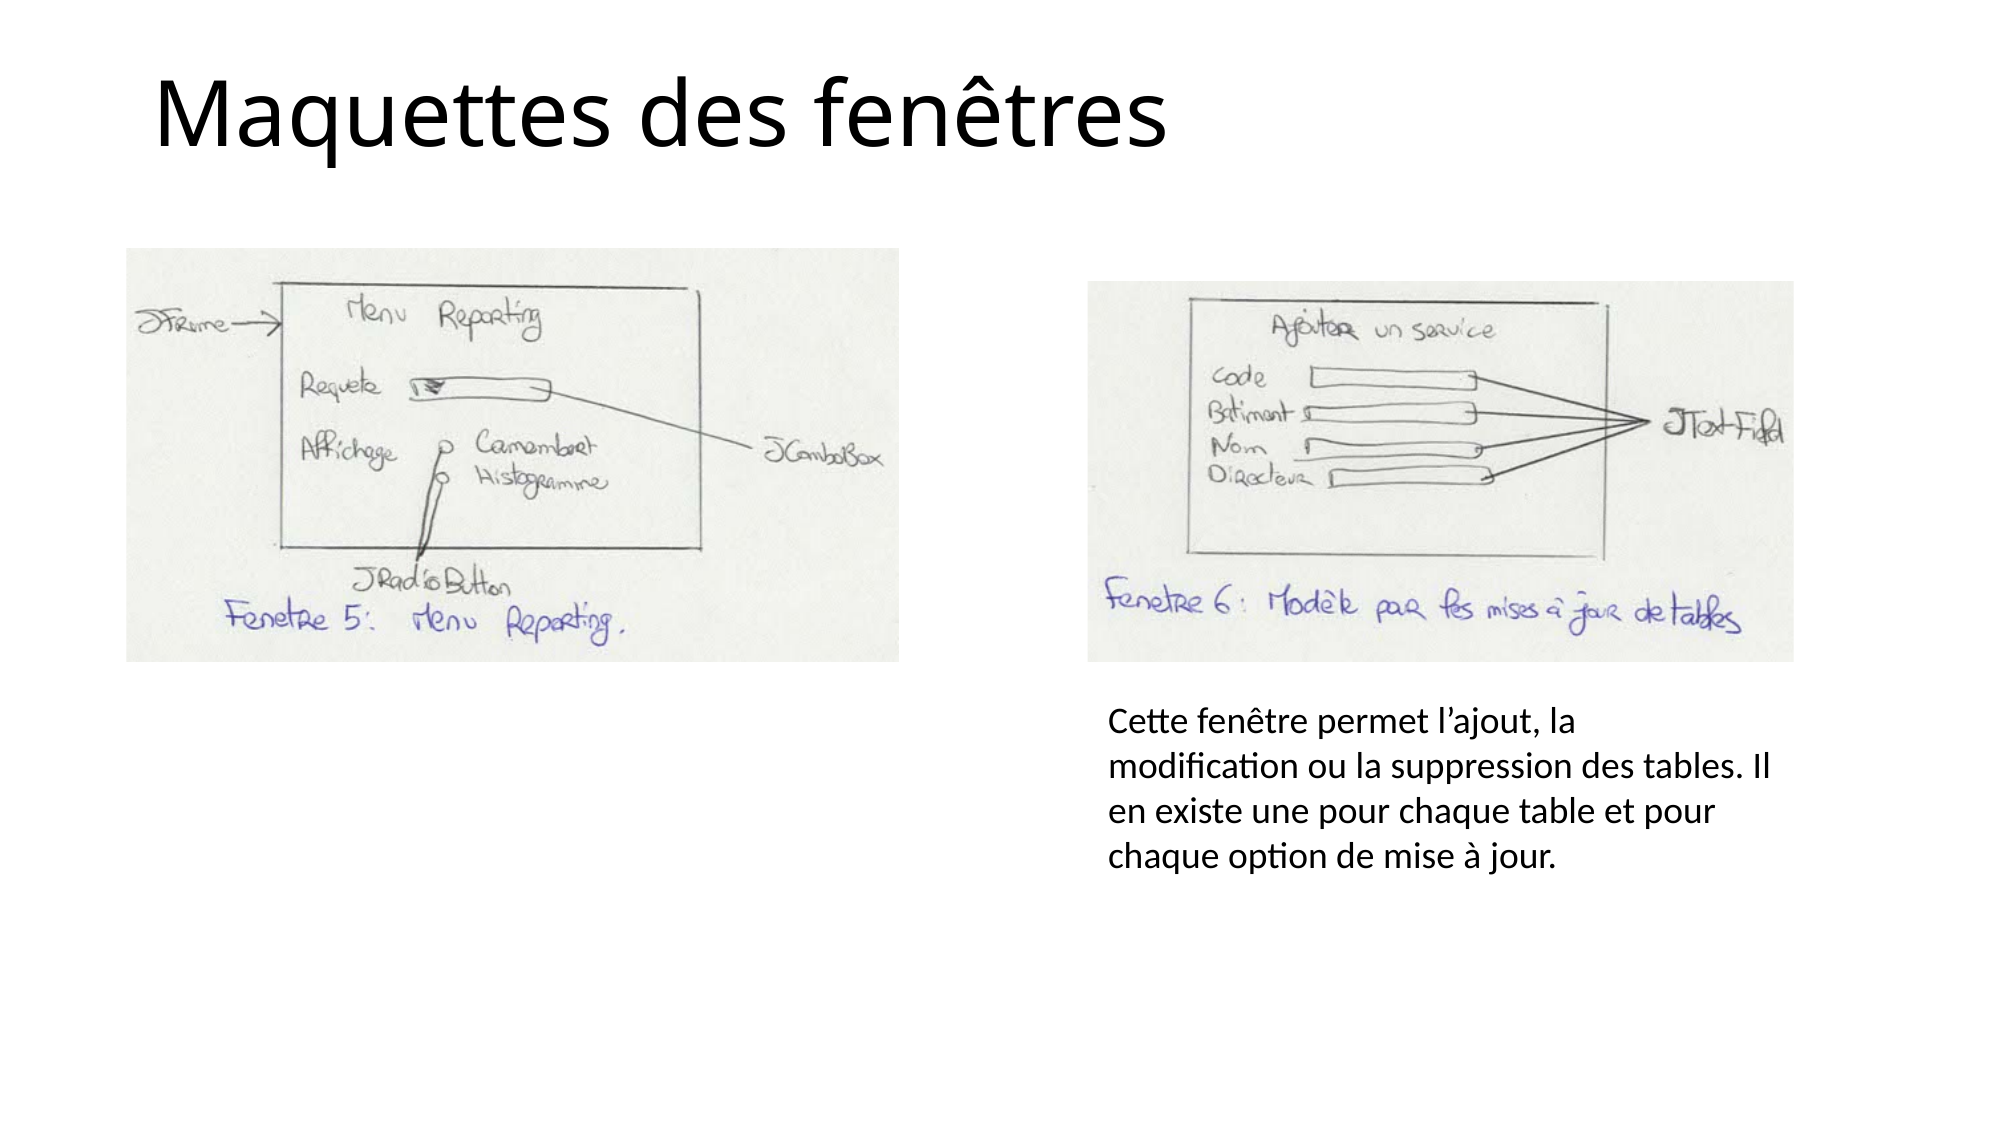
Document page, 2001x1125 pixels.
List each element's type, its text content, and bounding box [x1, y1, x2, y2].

text_box Maquettes des fenêtres [137, 59, 1863, 278]
picture [1087, 281, 1794, 662]
text_box Cette fenêtre permet l’ajout, la modification ou la suppression des tables. Il en existe une pour chaque table et pour chaque option de mise à jour. [1093, 688, 1789, 886]
picture [126, 248, 899, 662]
